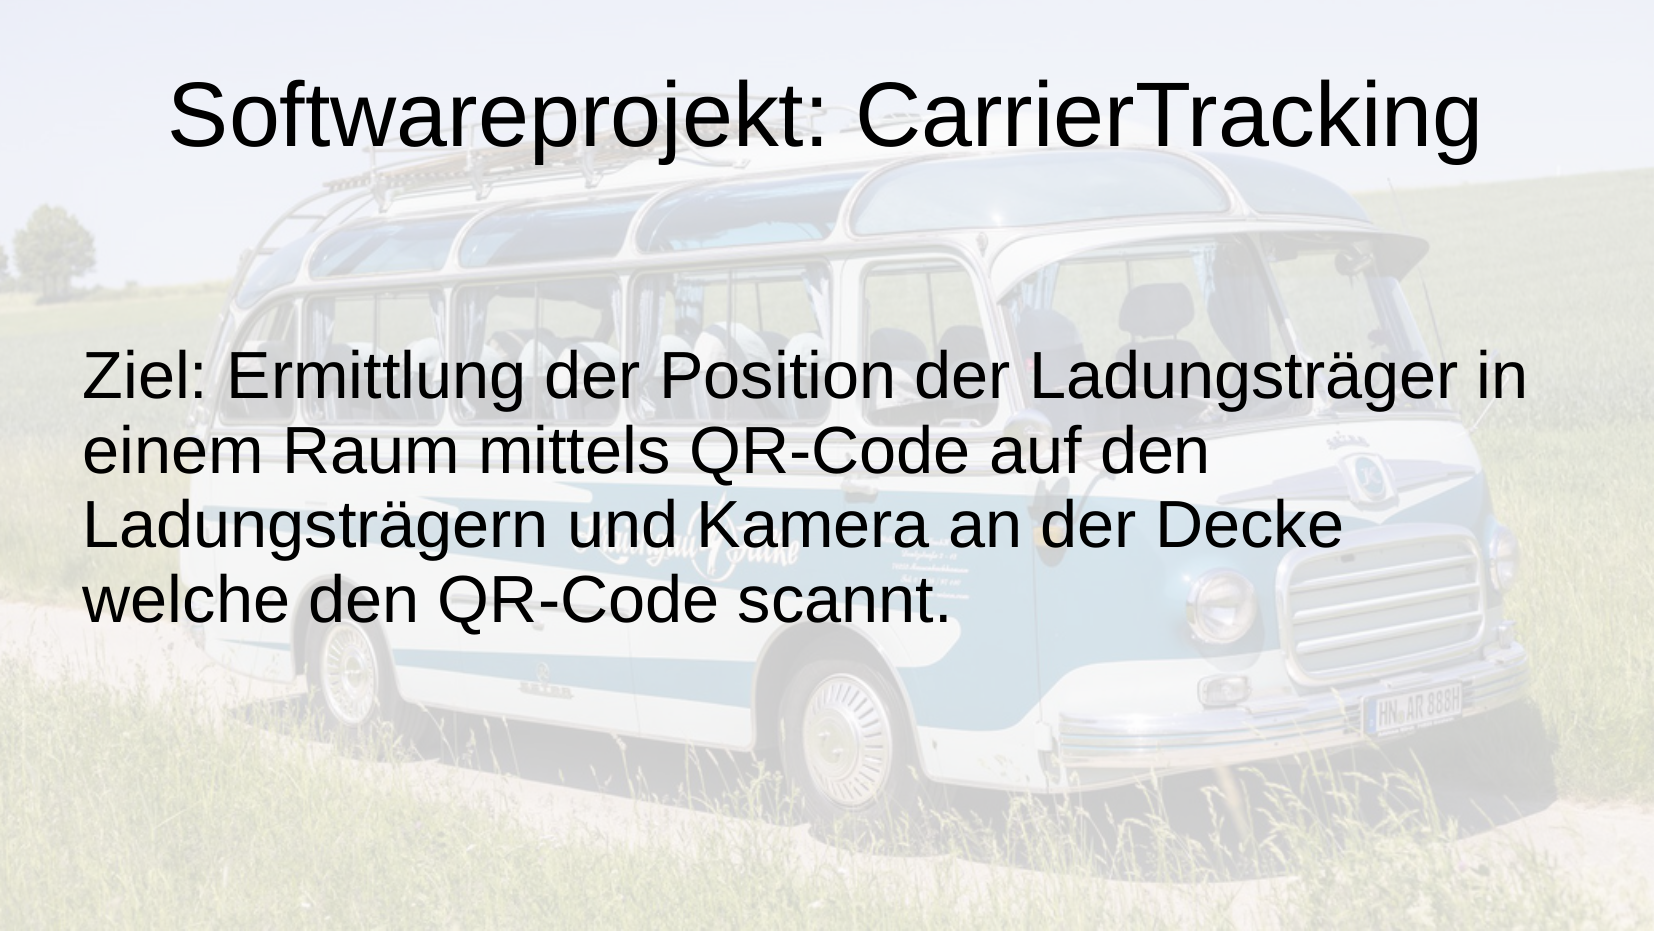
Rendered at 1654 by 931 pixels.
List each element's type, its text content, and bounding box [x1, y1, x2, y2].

title Softwareprojekt: CarrierTracking [82, 37, 1571, 193]
subtitle Ziel: Ermittlung der Position der Ladungsträger in einem Raum mittels QR-Code auf den Ladungsträgern und Kamera an der Decke welche den QR-Code scannt. [82, 217, 1571, 758]
